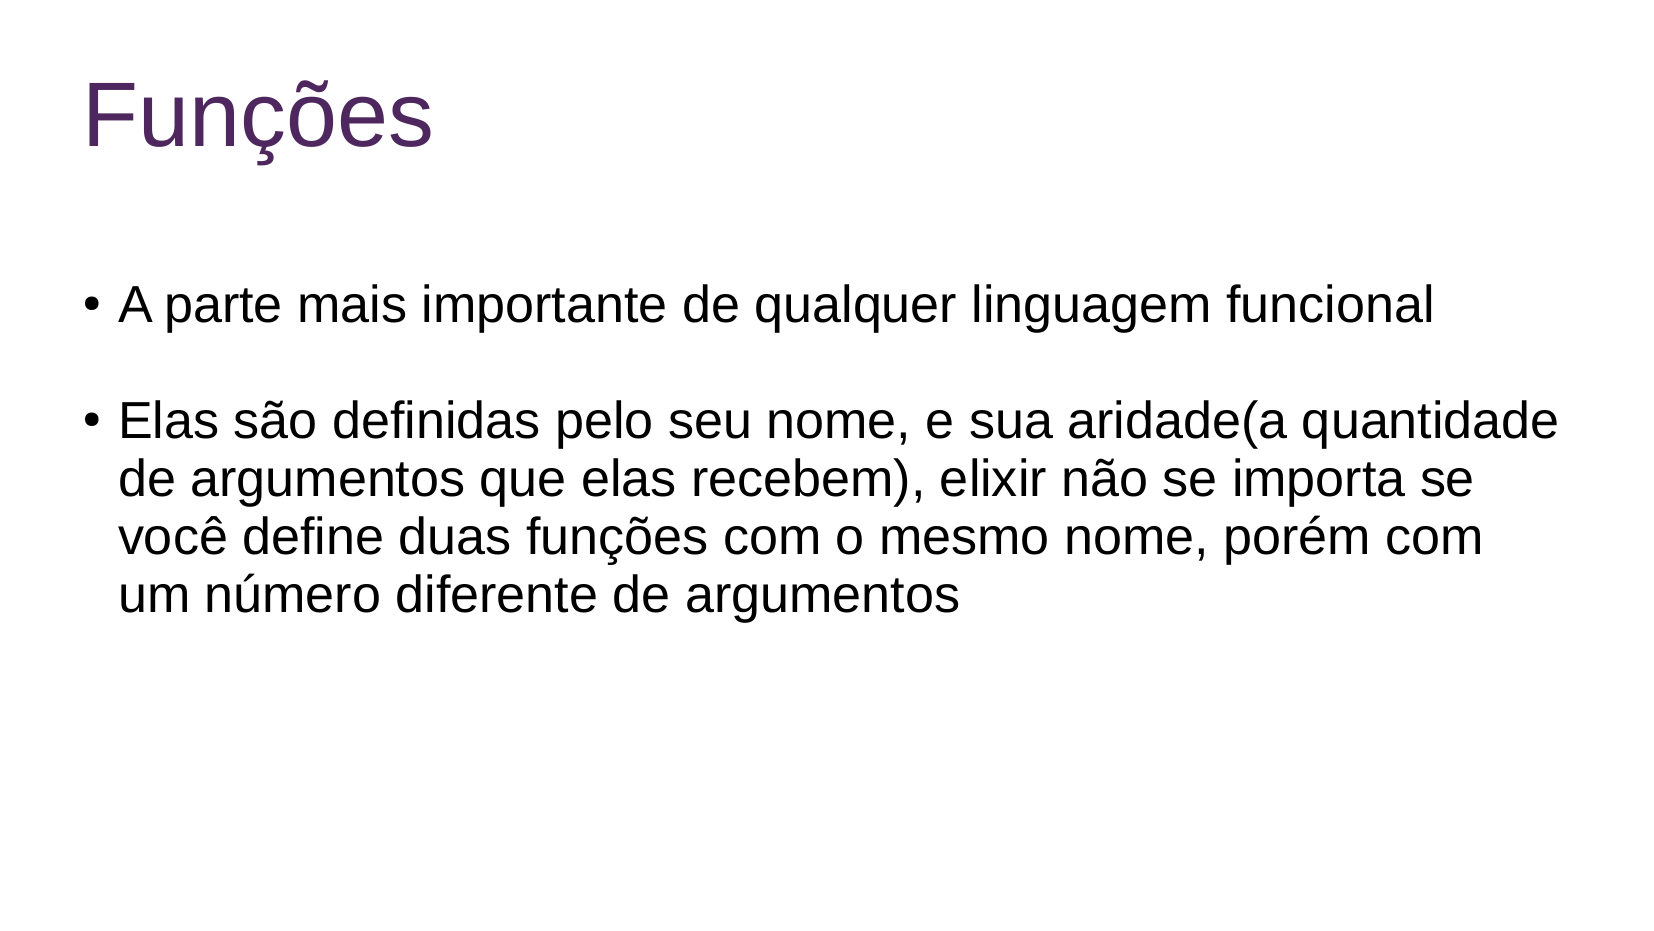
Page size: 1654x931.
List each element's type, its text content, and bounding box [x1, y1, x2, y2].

title Funções [82, 37, 1571, 193]
text_box A parte mais importante de qualquer linguagem funcional Elas são definidas pelo seu nome, e sua aridade(a quantidade de argumentos que elas recebem), elixir não se importa se você define duas funções com o mesmo nome, porém com um número diferente de argumentos [82, 217, 1571, 856]
